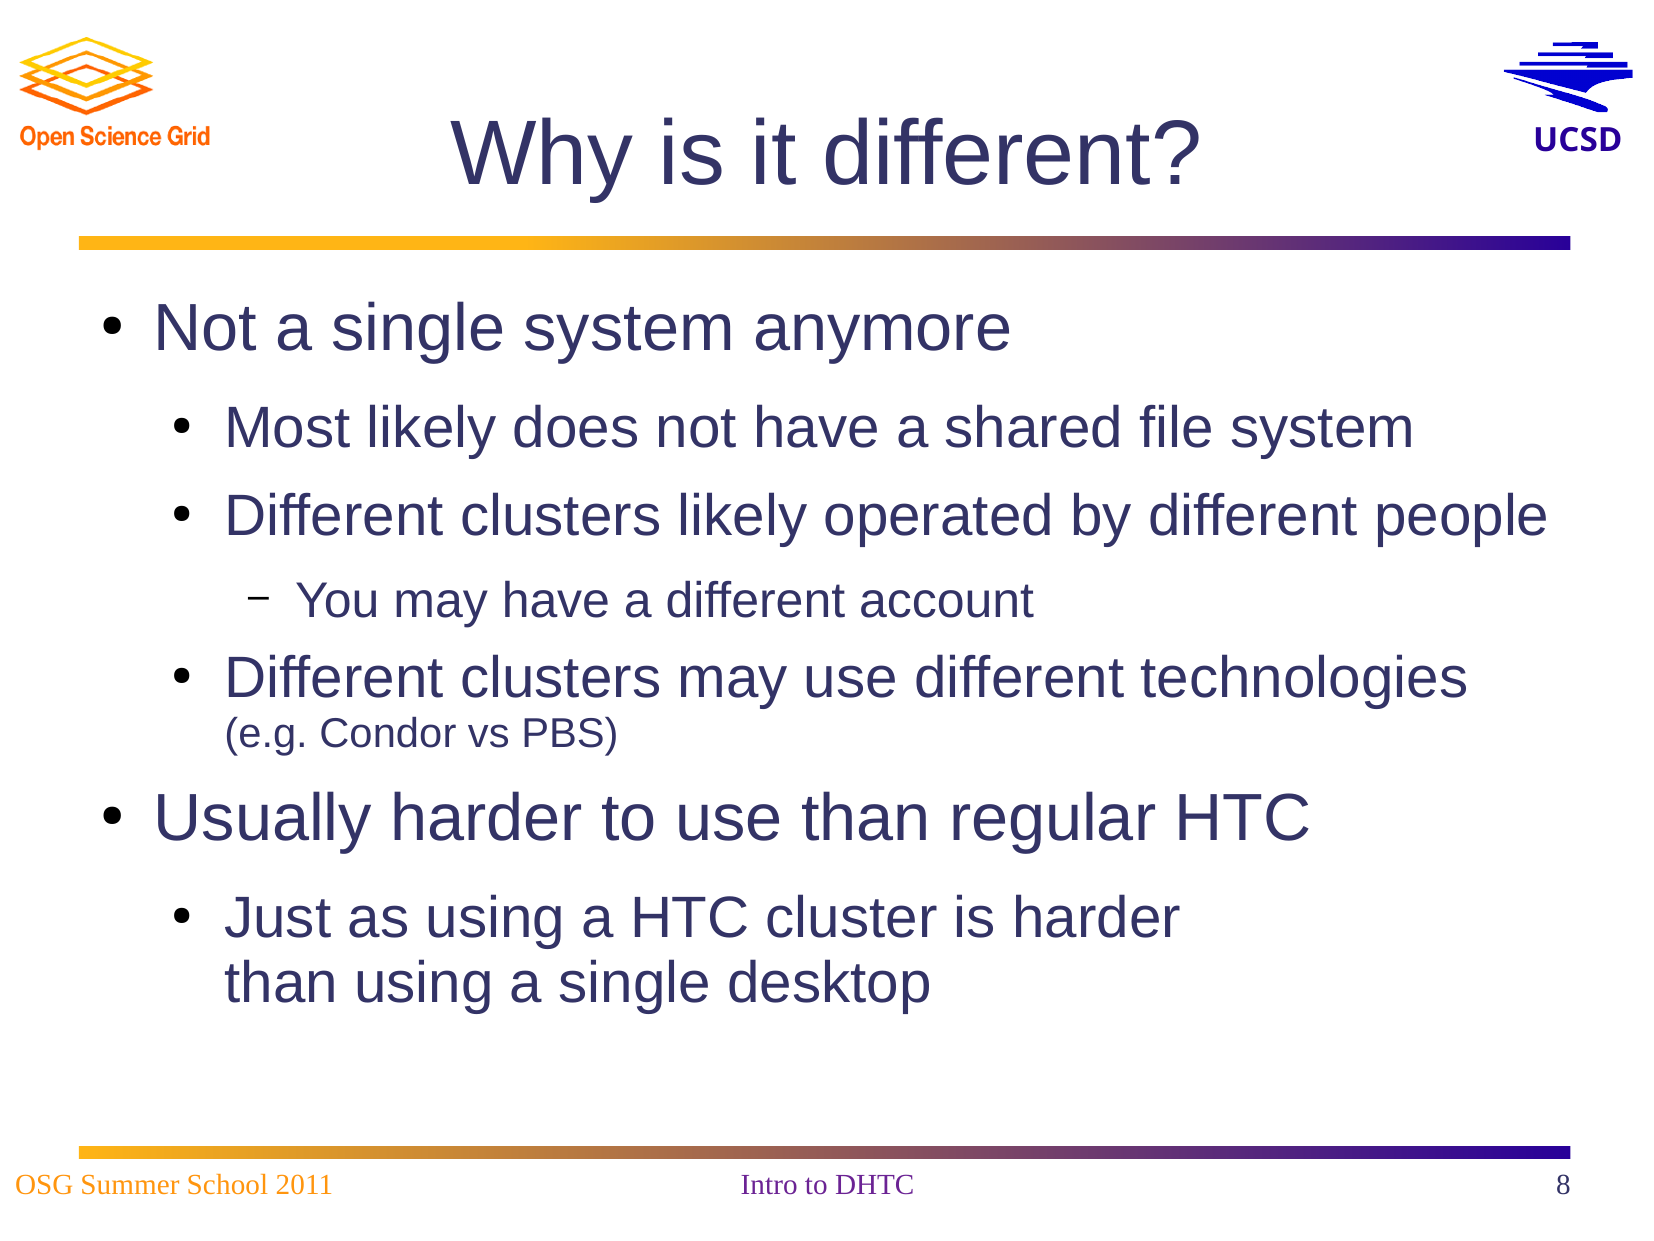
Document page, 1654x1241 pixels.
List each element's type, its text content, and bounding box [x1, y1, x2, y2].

picture [0, 14, 229, 167]
title Why is it different? [82, 49, 1571, 257]
list Not a single system anymore Most likely does not have a shared file system Different clusters likely operated by different people You may have a different account Different clusters may use different technologies (e.g. Condor vs PBS) Usually harder to use than regular HTC Just as using a HTC cluster is harder than using a single desktop [82, 290, 1571, 1109]
picture [1495, 42, 1637, 118]
